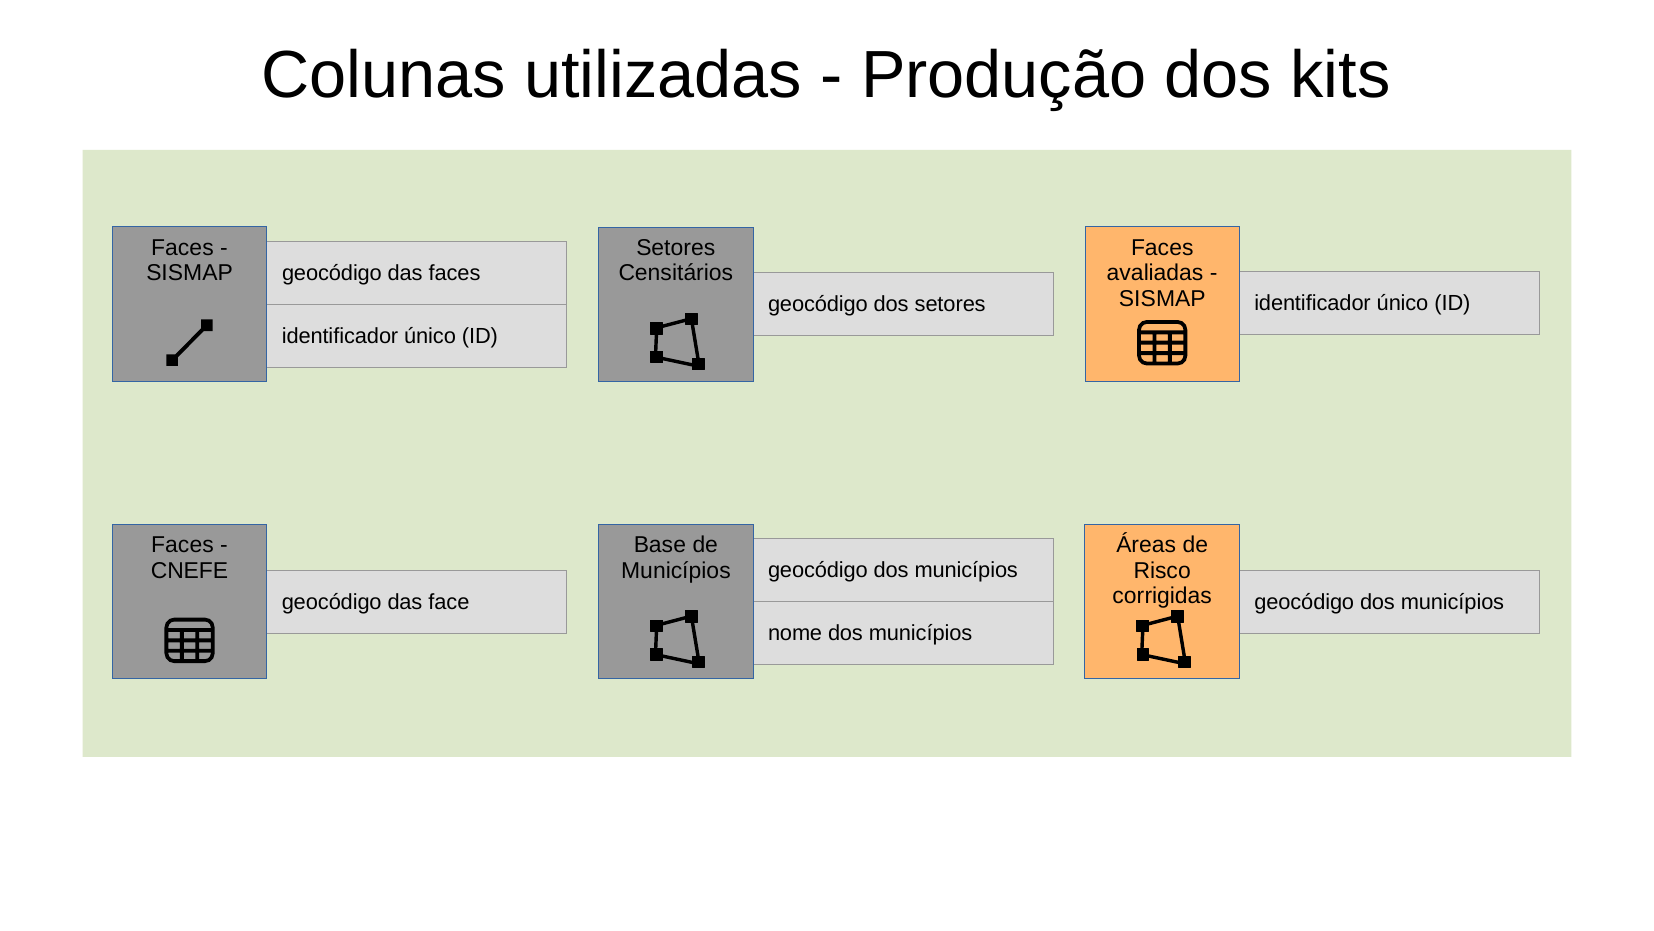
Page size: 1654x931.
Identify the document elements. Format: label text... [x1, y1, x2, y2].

title Colunas utilizadas - Produção dos kits [82, 36, 1571, 113]
picture [158, 609, 221, 680]
text_box nome dos municípios [754, 601, 1054, 665]
picture [1131, 609, 1194, 672]
text_box Setores Censitários [598, 227, 754, 382]
text_box Faces avaliadas - SISMAP [1085, 226, 1240, 382]
text_box geocódigo dos setores [754, 272, 1054, 336]
text_box Faces - CNEFE [112, 524, 267, 679]
picture [645, 609, 707, 672]
text_box identificador único (ID) [1240, 271, 1540, 335]
text_box geocódigo dos municípios [754, 538, 1054, 601]
text_box Base de Municípios [598, 524, 754, 679]
text_box geocódigo das faces [267, 241, 567, 304]
text_box geocódigo dos municípios [1240, 570, 1540, 634]
text_box Áreas de Risco corrigidas [1084, 524, 1240, 679]
picture [1131, 311, 1194, 382]
picture [645, 311, 707, 374]
text_box identificador único (ID) [267, 304, 567, 368]
picture [158, 311, 221, 382]
text_box geocódigo das face [267, 570, 567, 634]
text_box Faces - SISMAP [112, 226, 267, 382]
list [82, 149, 1572, 757]
